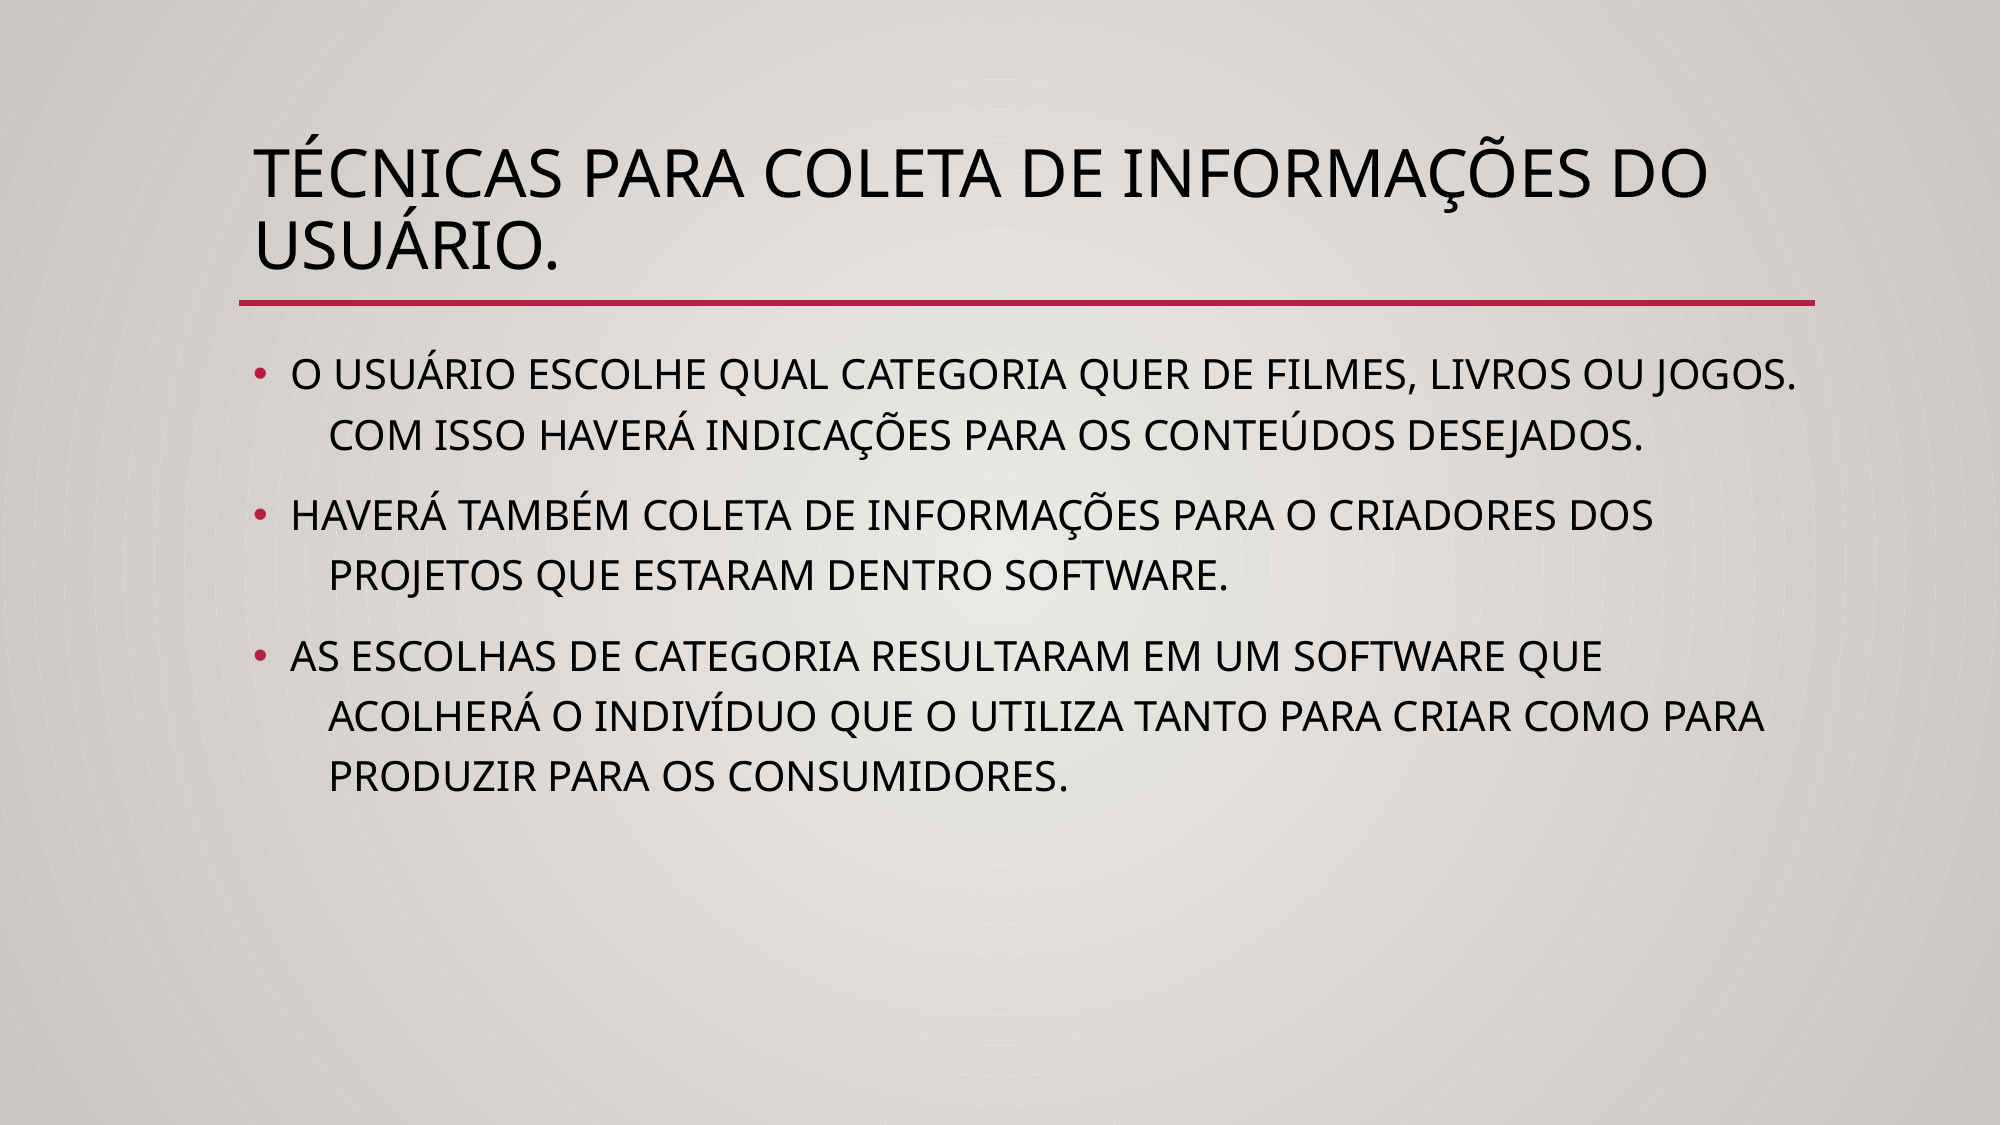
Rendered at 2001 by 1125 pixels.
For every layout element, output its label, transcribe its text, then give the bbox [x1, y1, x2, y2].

title TÉCNICAS PARA COLETA DE INFORMAÇÕES DO USUÁRIO. [238, 131, 1814, 305]
list O USUÁRIO ESCOLHE QUAL CATEGORIA QUER DE FILMES, LIVROS OU JOGOS. COM ISSO HAVERÁ INDICAÇÕES PARA OS CONTEÚDOS DESEJADOS. HAVERÁ TAMBÉM COLETA DE INFORMAÇÕES PARA O CRIADORES DOS PROJETOS QUE ESTARAM DENTRO SOFTWARE. AS ESCOLHAS DE CATEGORIA RESULTARAM EM UM SOFTWARE QUE ACOLHERÁ O INDIVÍDUO QUE O UTILIZA TANTO PARA CRIAR COMO PARA PRODUZIR PARA OS CONSUMIDORES. [238, 330, 1814, 897]
